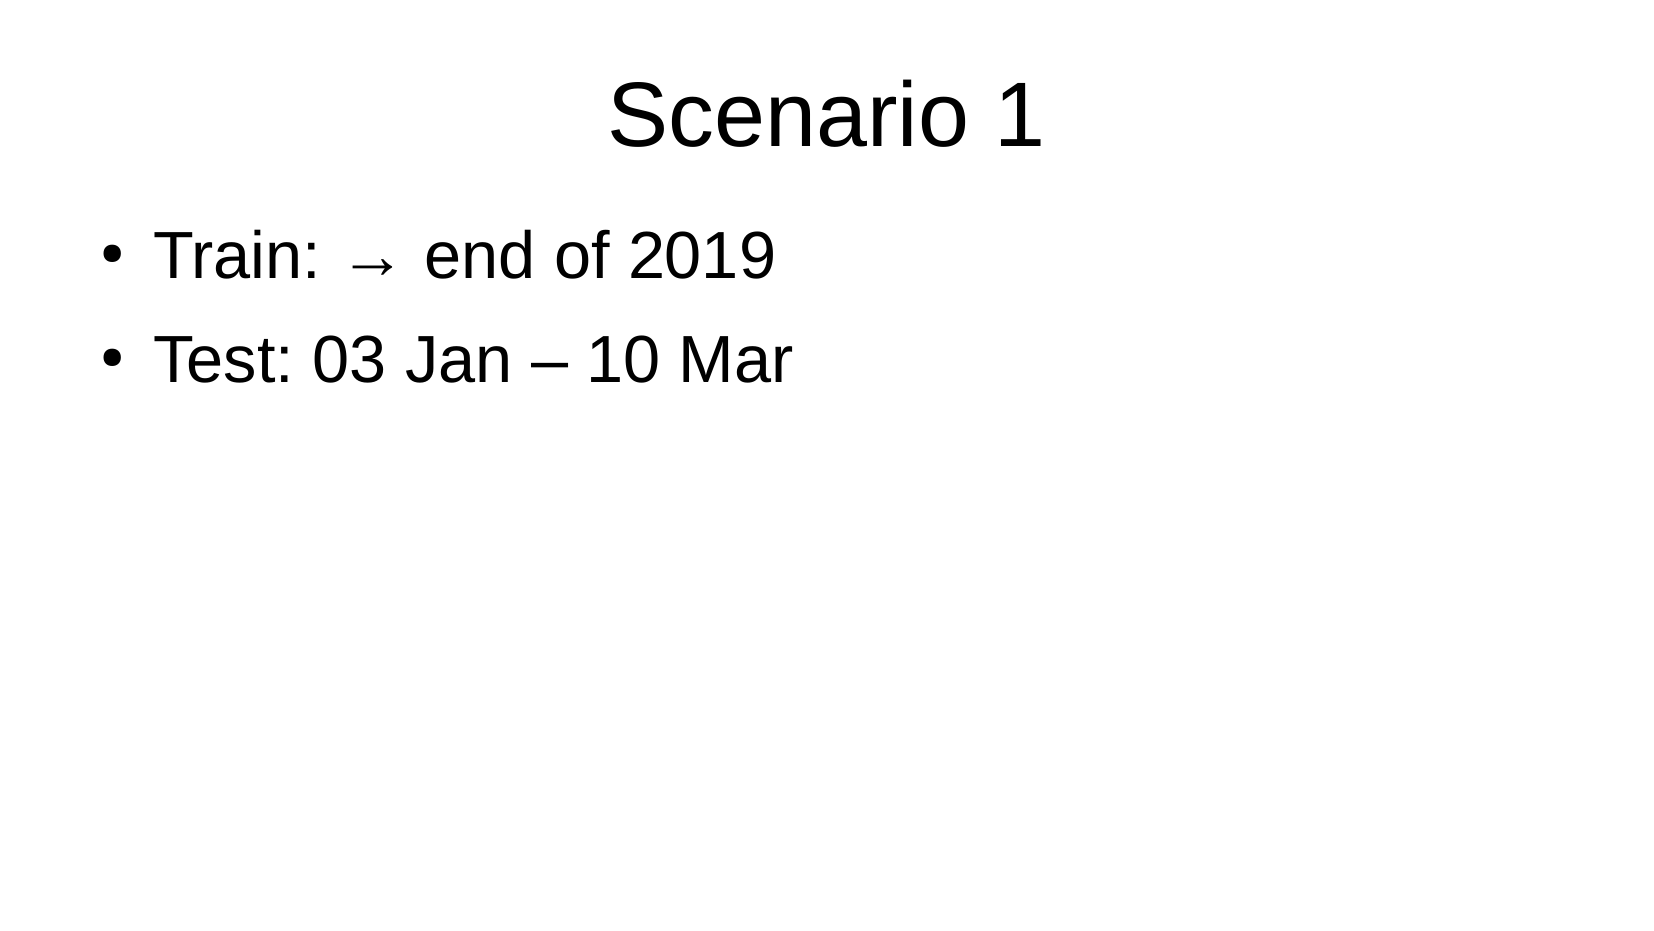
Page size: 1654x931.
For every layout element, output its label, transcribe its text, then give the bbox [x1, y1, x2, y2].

title Scenario 1 [82, 37, 1571, 193]
list Train: → end of 2019 Test: 03 Jan – 10 Mar [82, 217, 1571, 758]
